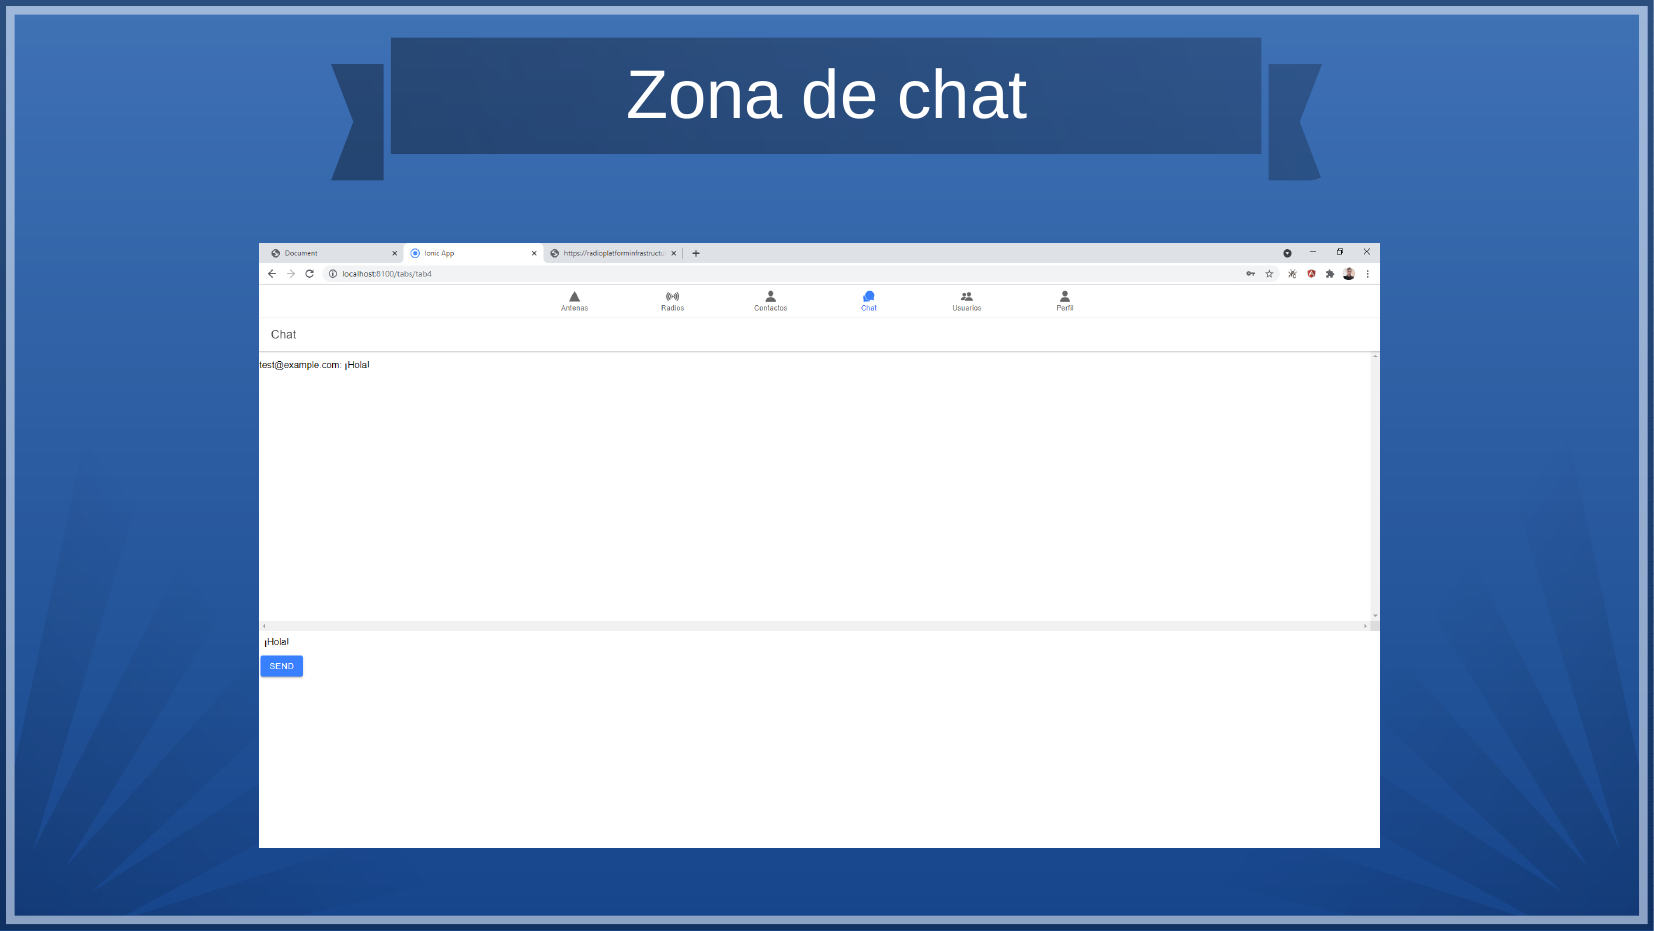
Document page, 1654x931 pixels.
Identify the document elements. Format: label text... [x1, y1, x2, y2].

title Zona de chat [389, 35, 1264, 154]
picture [259, 243, 1380, 848]
